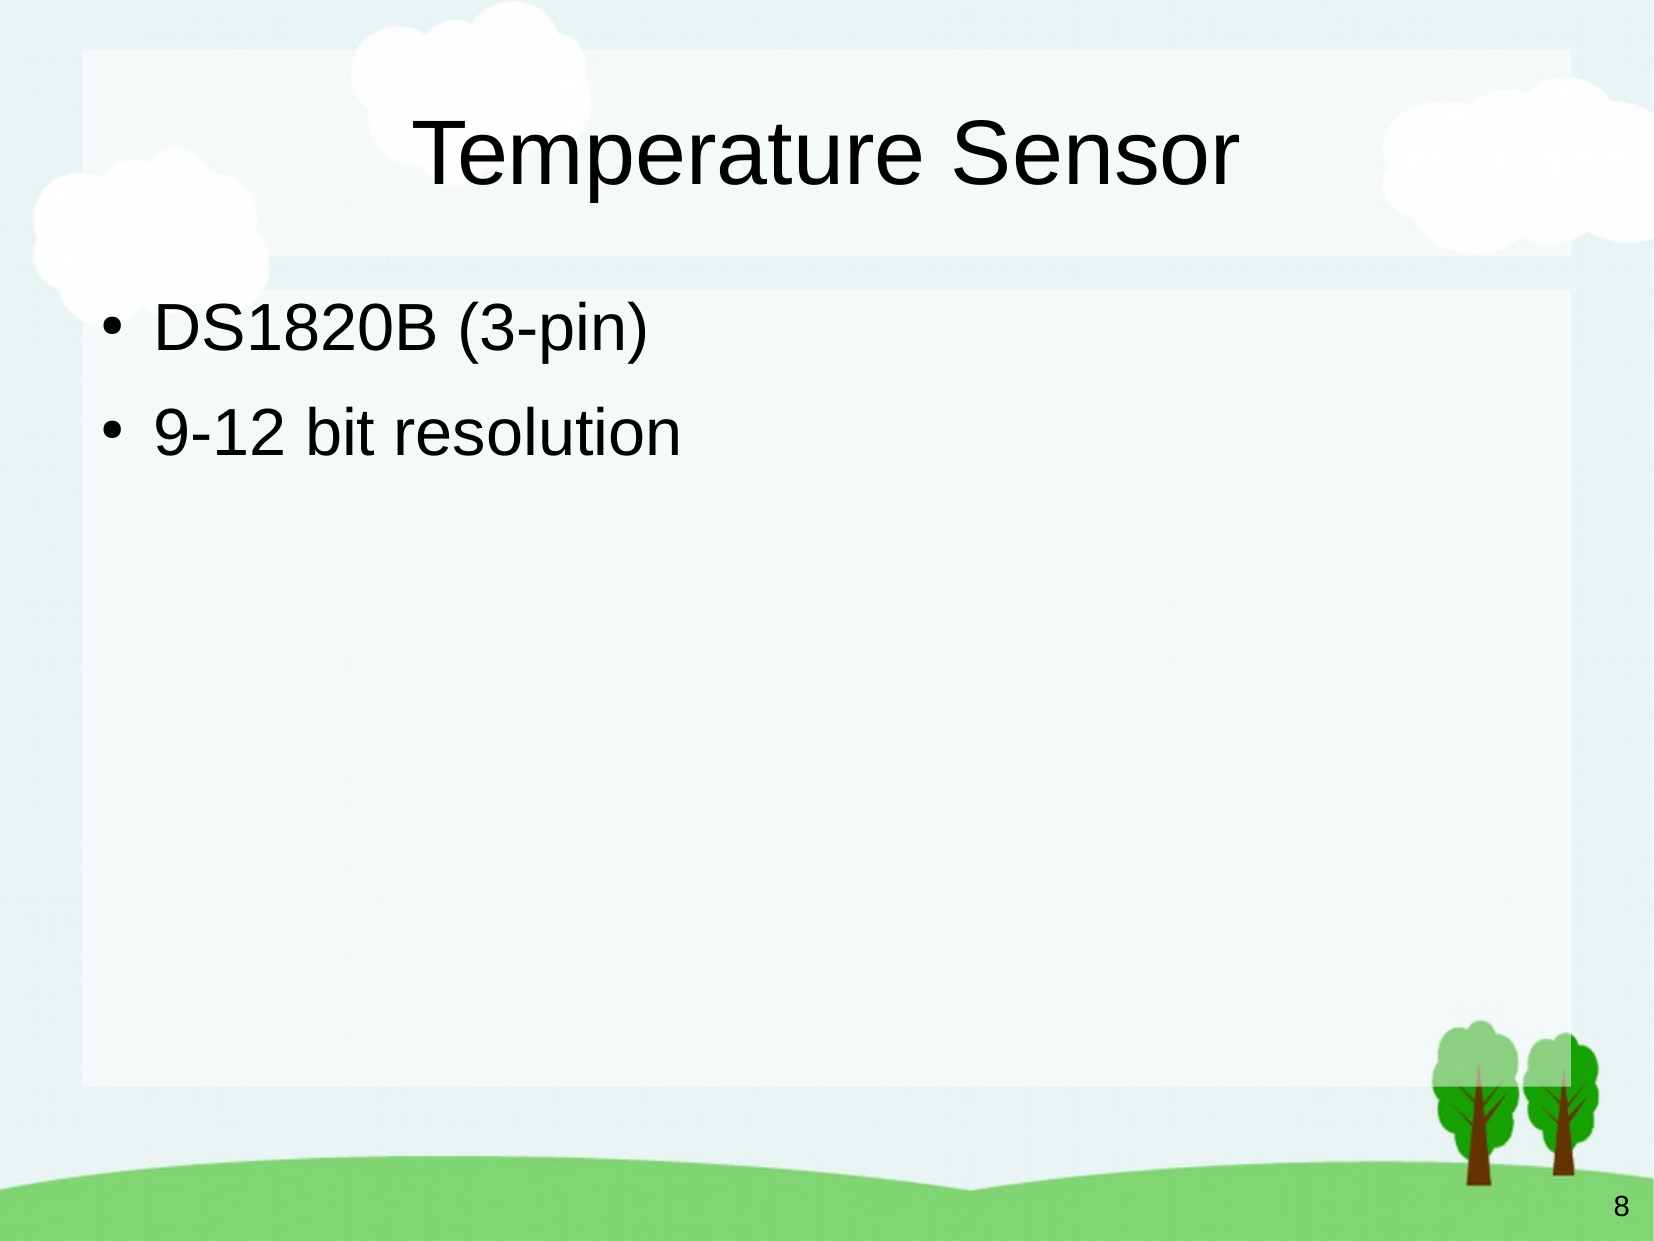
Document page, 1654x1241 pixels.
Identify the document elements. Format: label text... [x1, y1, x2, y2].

list DS1820B (3-pin) 9-12 bit resolution [82, 290, 1571, 1087]
picture [0, 0, 1654, 1241]
title Temperature Sensor [82, 49, 1571, 257]
